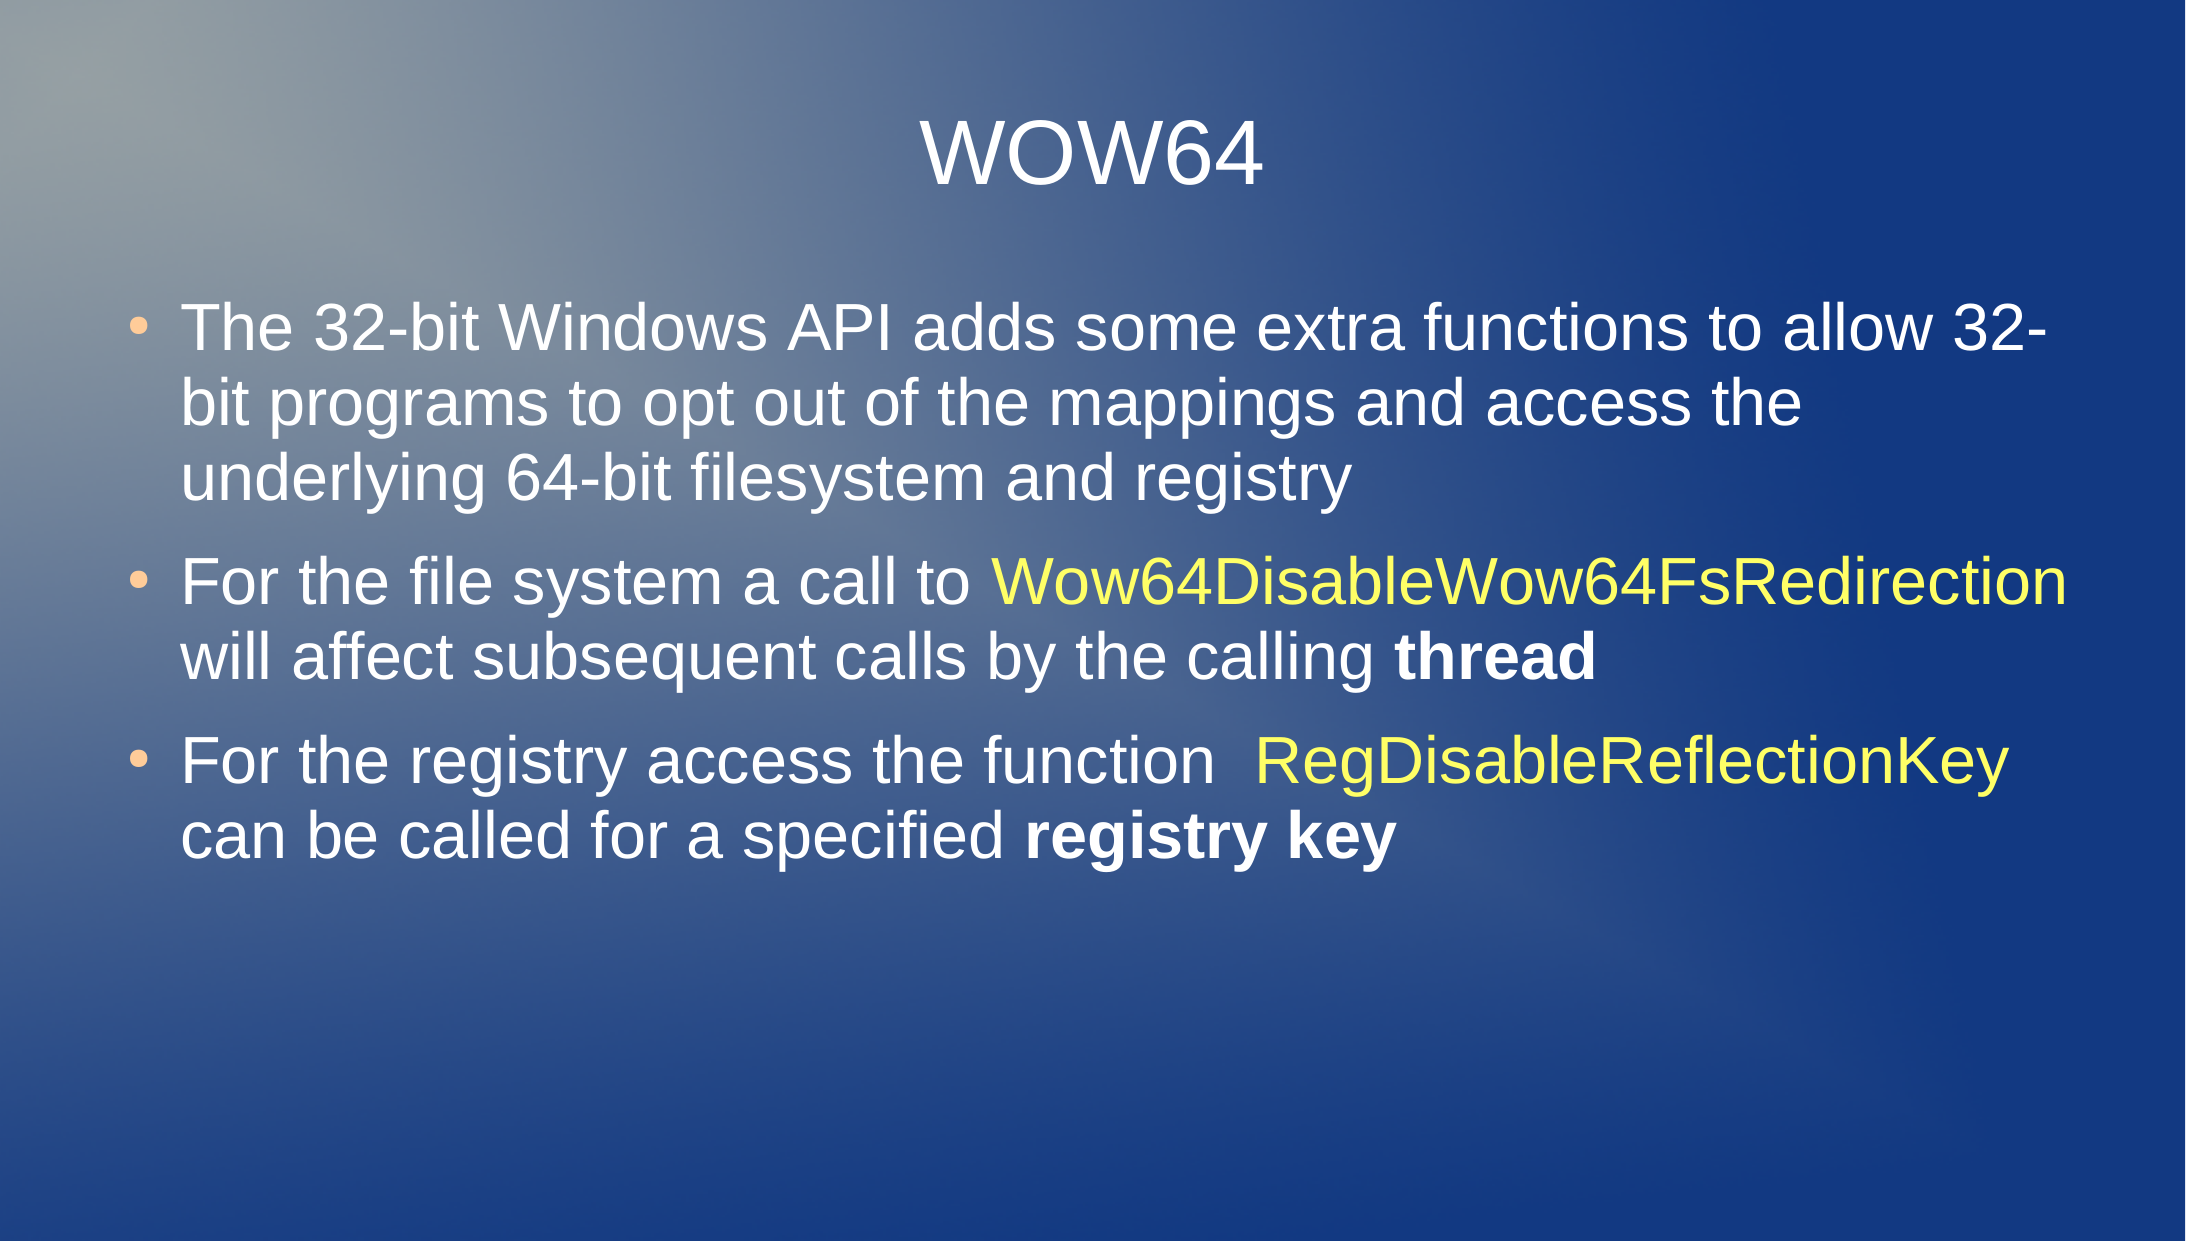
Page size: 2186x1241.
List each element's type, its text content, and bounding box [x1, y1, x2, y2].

title WOW64 [109, 49, 2076, 257]
picture [0, 0, 2186, 1241]
list The 32-bit Windows API adds some extra functions to allow 32-bit programs to opt out of the mappings and access the underlying 64-bit filesystem and registry For the file system a call to Wow64DisableWow64FsRedirection will affect subsequent calls by the calling thread For the registry access the function RegDisableReflectionKey can be called for a specified registry key [109, 290, 2076, 1193]
